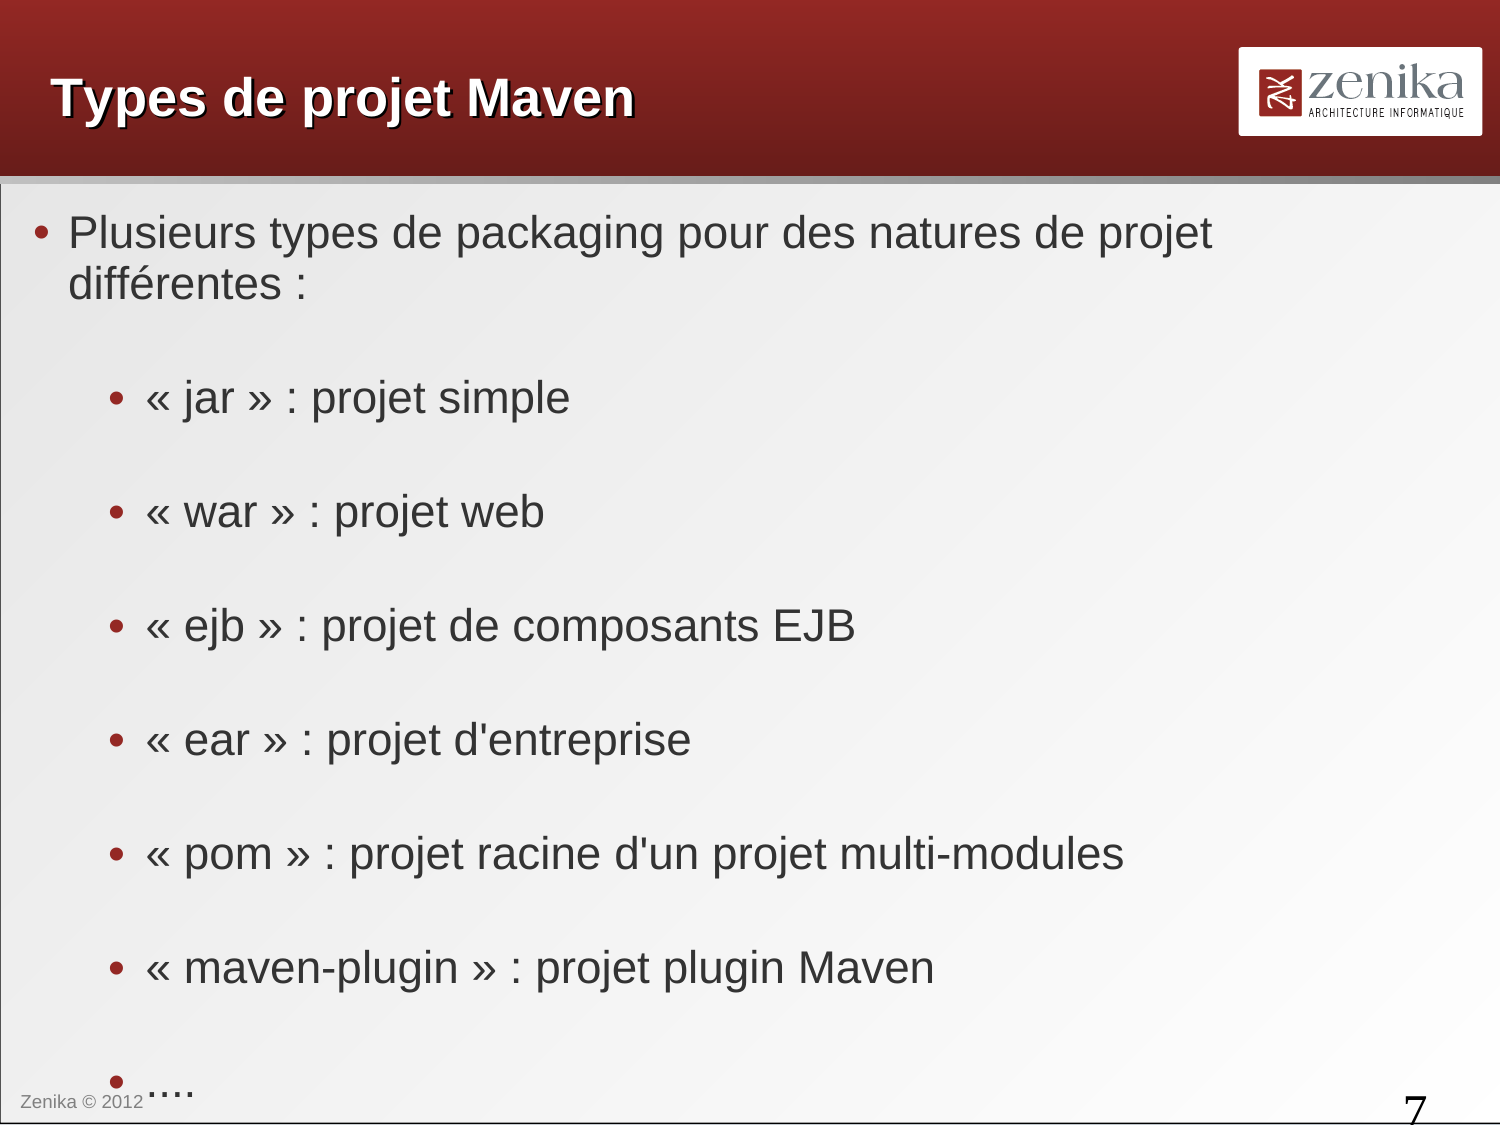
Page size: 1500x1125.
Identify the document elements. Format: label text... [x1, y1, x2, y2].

list Plusieurs types de packaging pour des natures de projet différentes : « jar » : projet simple « war » : projet web « ejb » : projet de composants EJB « ear » : projet d'entreprise « pom » : projet racine d'un projet multi-modules « maven-plugin » : projet plugin Maven .... [33, 206, 1418, 1108]
picture [1257, 58, 1464, 125]
title Types de projet Maven [50, 15, 1206, 180]
